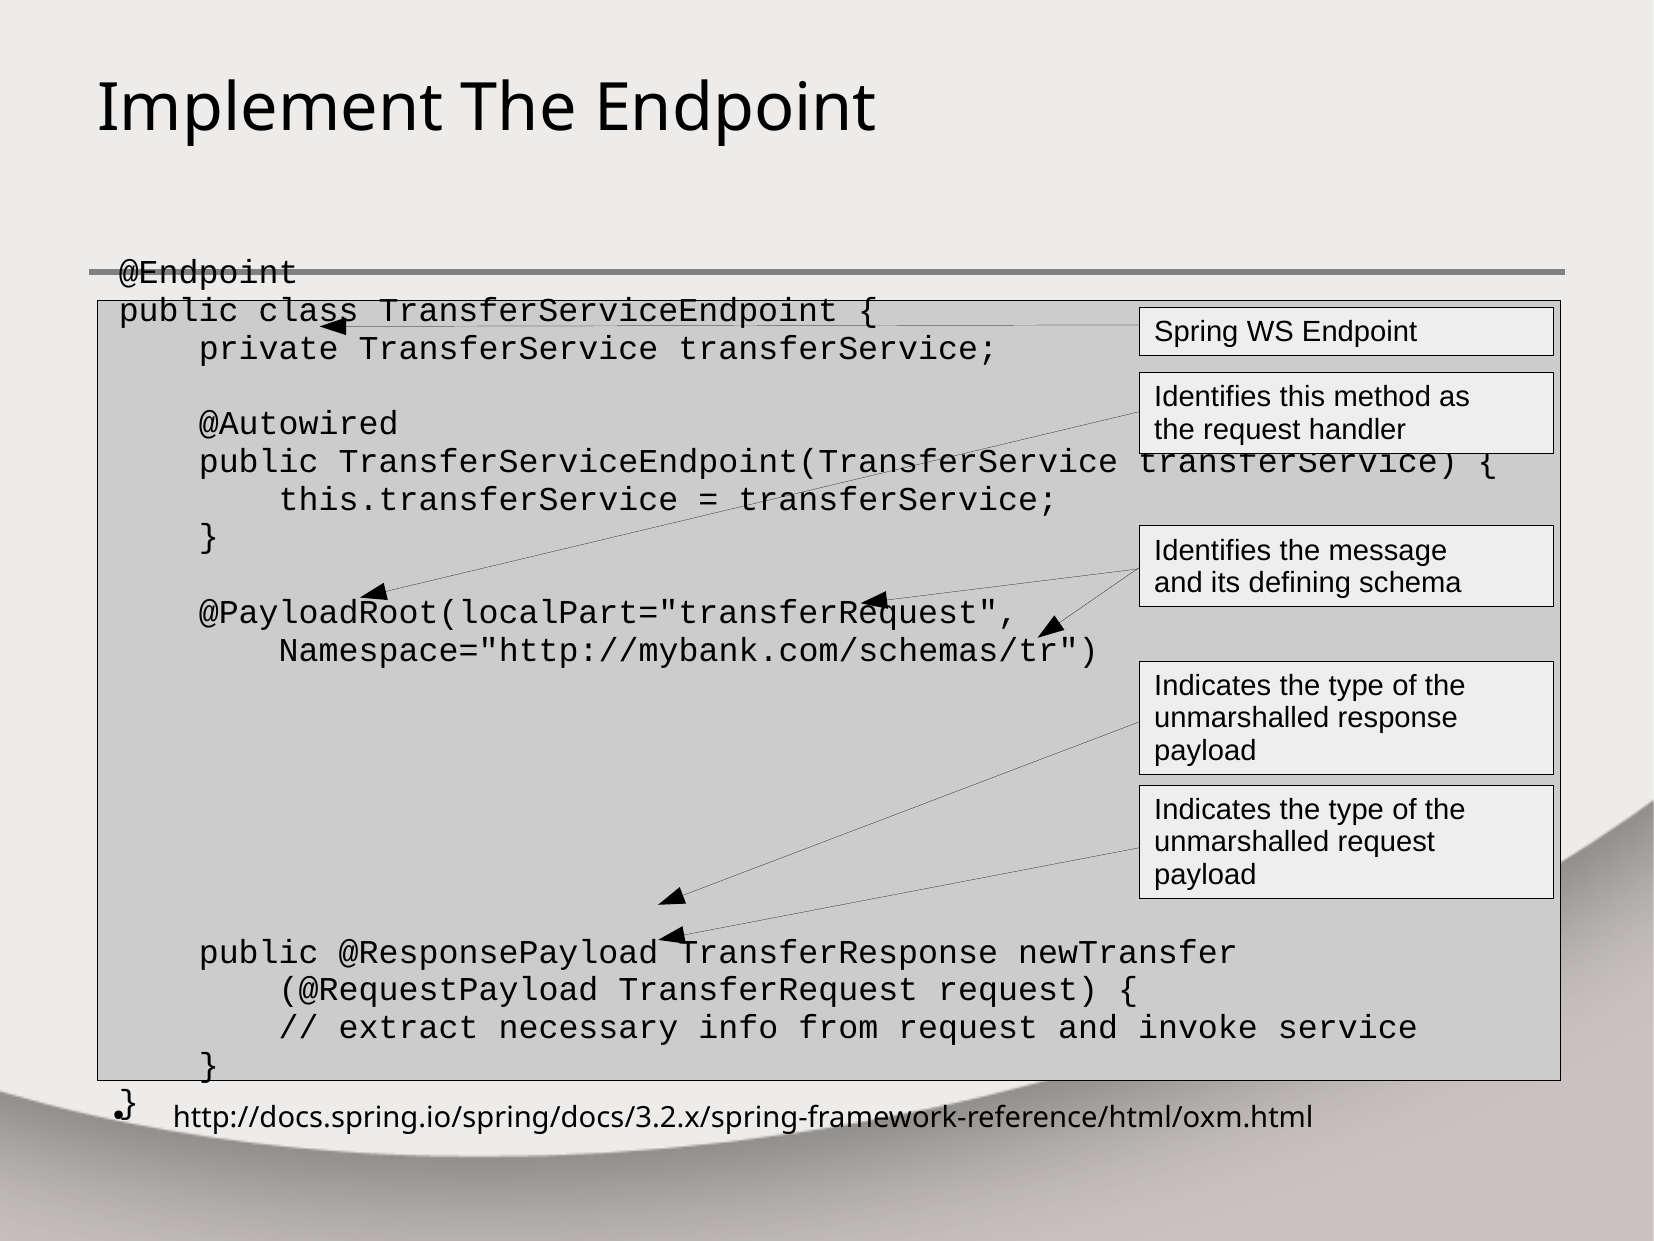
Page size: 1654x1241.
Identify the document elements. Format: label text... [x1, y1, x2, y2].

text_box http://docs.spring.io/spring/docs/3.2.x/spring-framework-reference/html/oxm.html [98, 300, 1560, 1163]
title Implement The Endpoint [97, 75, 1559, 226]
picture [0, 0, 1654, 1241]
